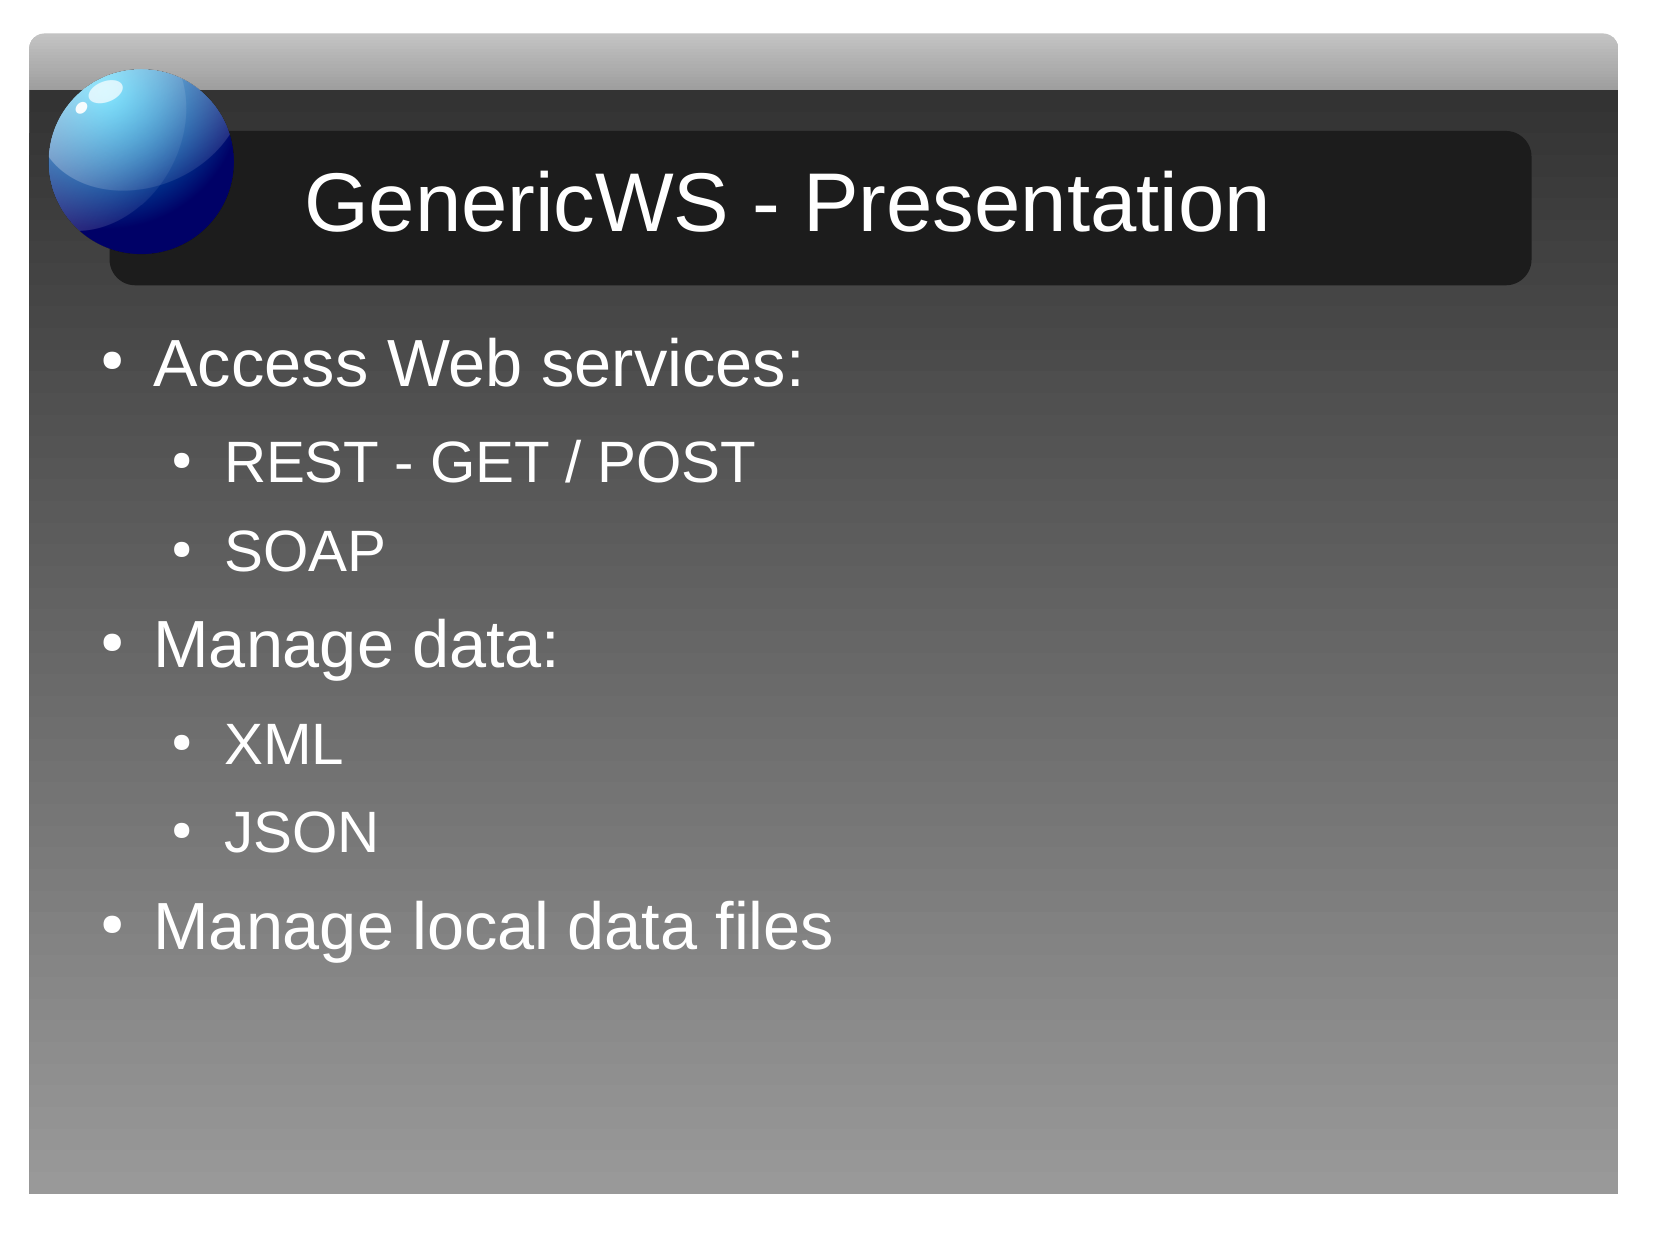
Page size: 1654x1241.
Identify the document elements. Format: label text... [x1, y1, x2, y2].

title GenericWS - Presentation [82, 137, 1571, 267]
list Access Web services: REST - GET / POST SOAP Manage data: XML JSON Manage local data files [82, 325, 1571, 1130]
picture [29, 57, 253, 266]
